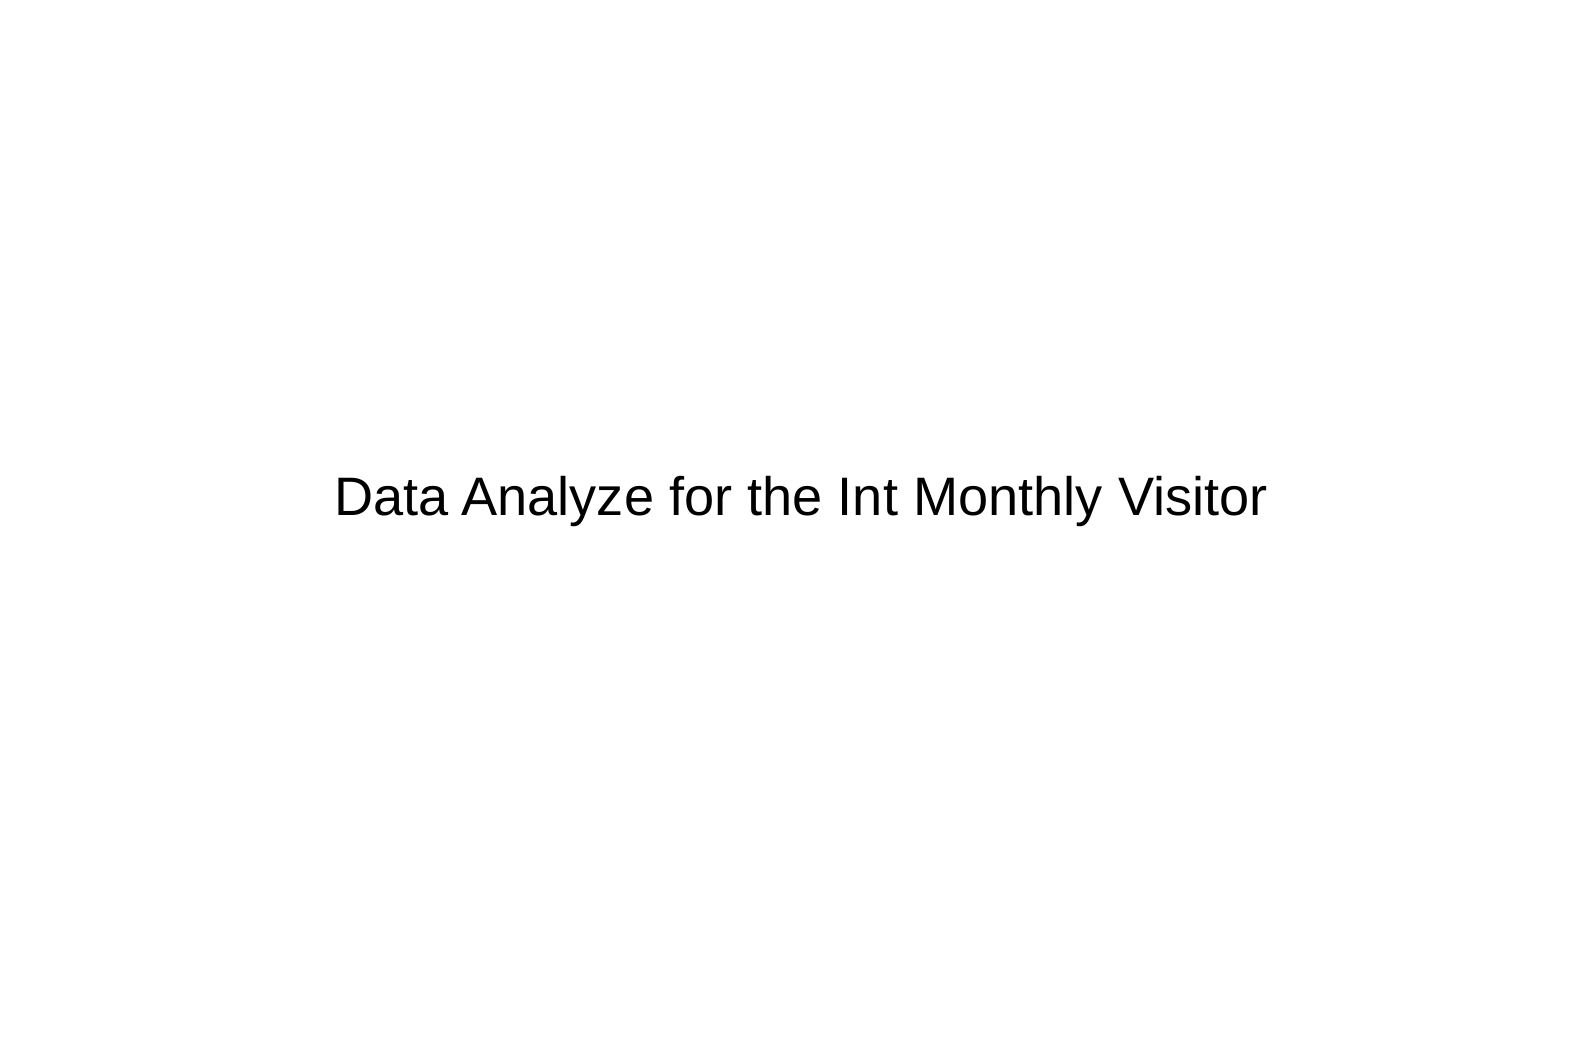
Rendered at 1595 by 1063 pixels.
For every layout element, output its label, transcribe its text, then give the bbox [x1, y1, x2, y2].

title Data Analyze for the Int Monthly Visitor [84, 407, 1520, 586]
